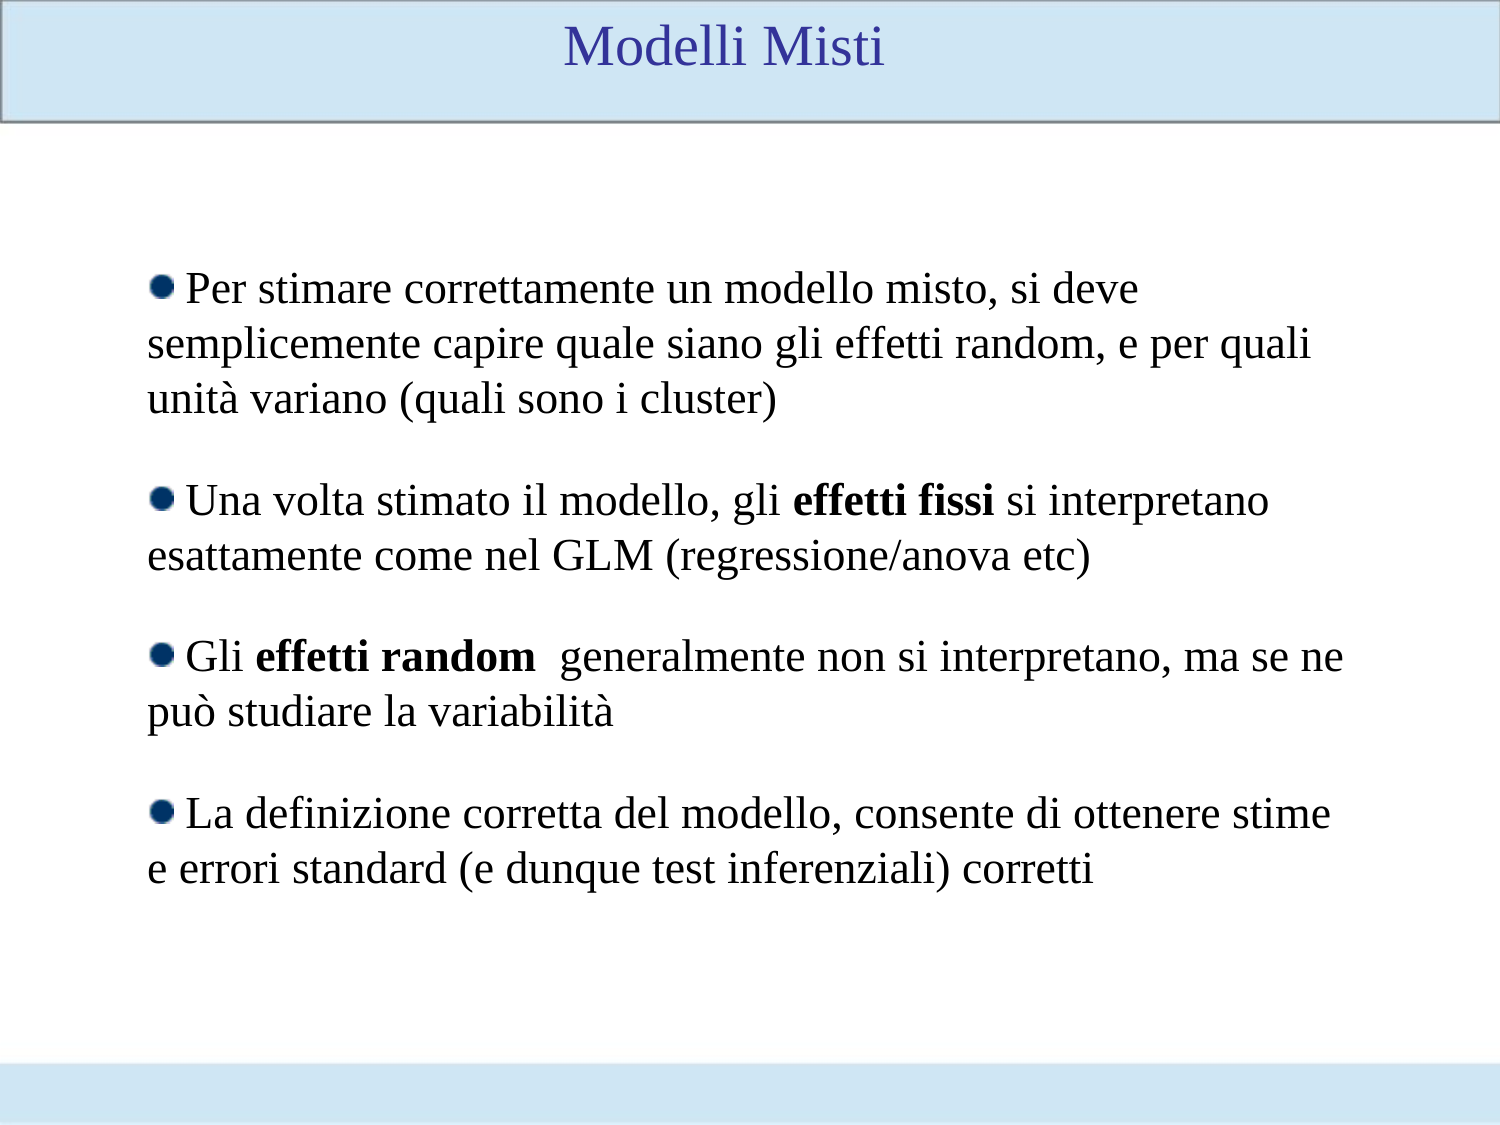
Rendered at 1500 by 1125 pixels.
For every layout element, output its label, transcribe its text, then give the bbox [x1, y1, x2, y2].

picture [0, 0, 1500, 1125]
text_box Per stimare correttamente un modello misto, si deve semplicemente capire quale siano gli effetti random, e per quali unità variano (quali sono i cluster) Una volta stimato il modello, gli effetti fissi si interpretano esattamente come nel GLM (regressione/anova etc) Gli effetti random generalmente non si interpretano, ma se ne può studiare la variabilità La definizione corretta del modello, consente di ottenere stime e errori standard (e dunque test inferenziali) corretti [132, 249, 1377, 901]
title Modelli Misti [49, 0, 1400, 136]
